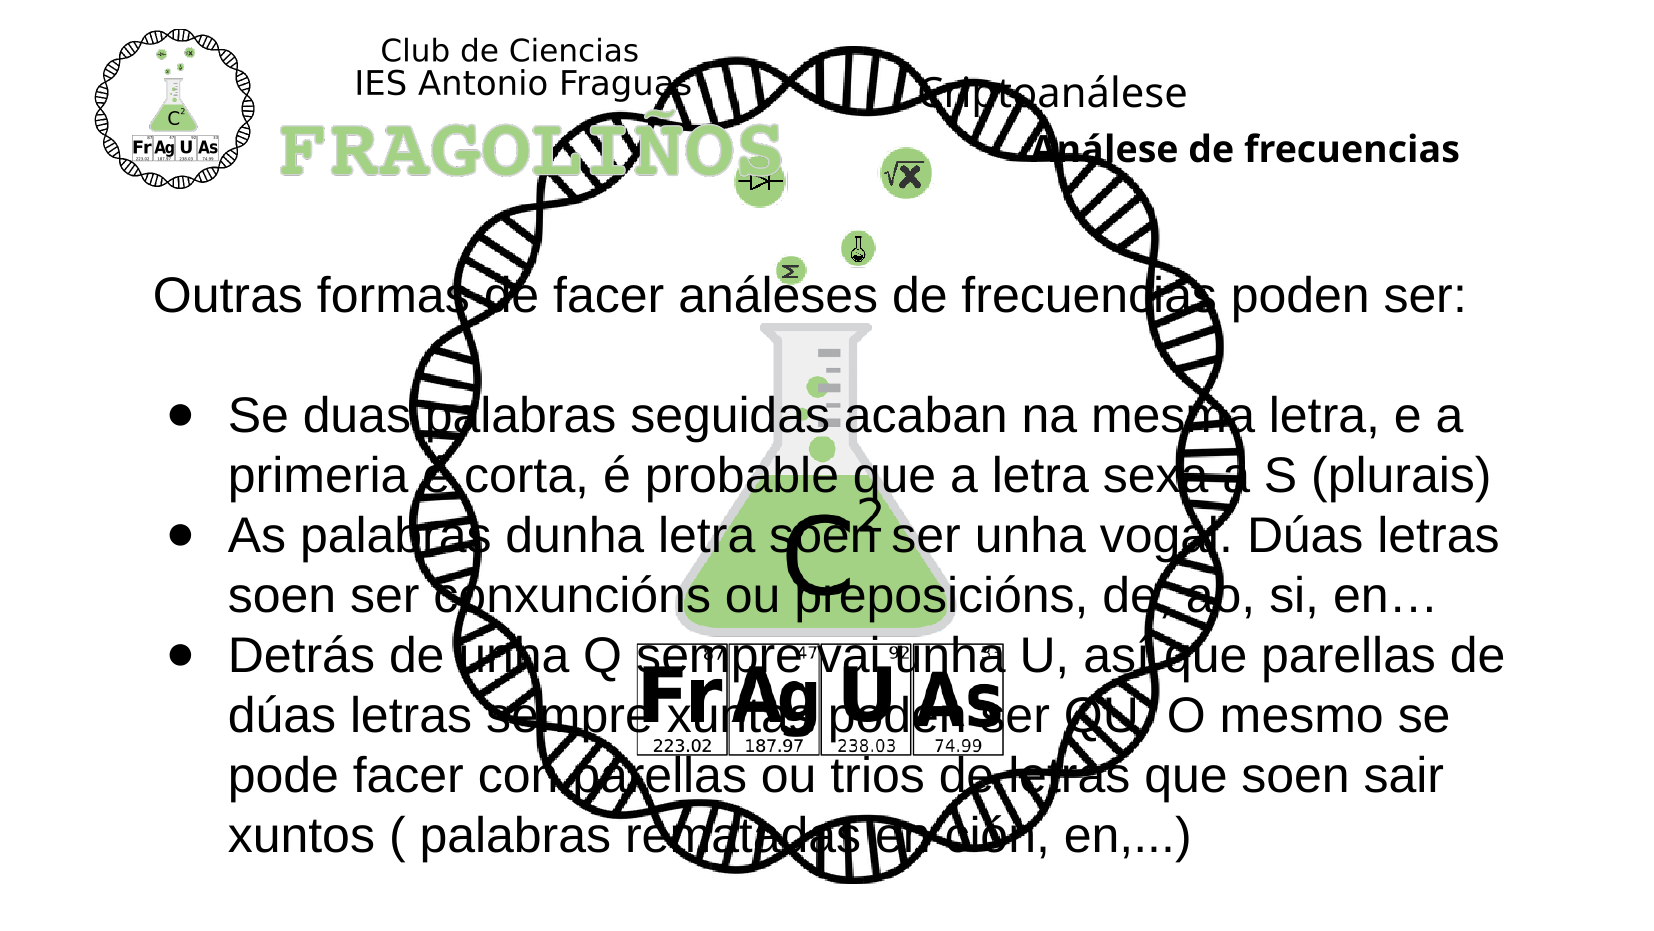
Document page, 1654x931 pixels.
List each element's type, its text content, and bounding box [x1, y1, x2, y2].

text_box Outras formas de facer análeses de frecuencias poden ser: Se duas palabras seguidas acaban na mesma letra, e a primeria é corta, é probable que a letra sexa a S (plurais) As palabras dunha letra soen ser unha vogal. Dúas letras soen ser conxuncións ou preposicións, de, ao, si, en… Detrás de unha Q sempre vai unha U, así que parellas de dúas letras sempre xuntas poden ser QU. O mesmo se pode facer con parellas ou trios de letras que soen sair xuntos ( palabras rematadas en ción, en,...) [137, 247, 1558, 806]
picture [409, 806, 1245, 884]
text_box Criptoanálese [902, 58, 1589, 118]
picture [82, 29, 1245, 247]
text_box Análese de frecuencias [902, 118, 1589, 178]
